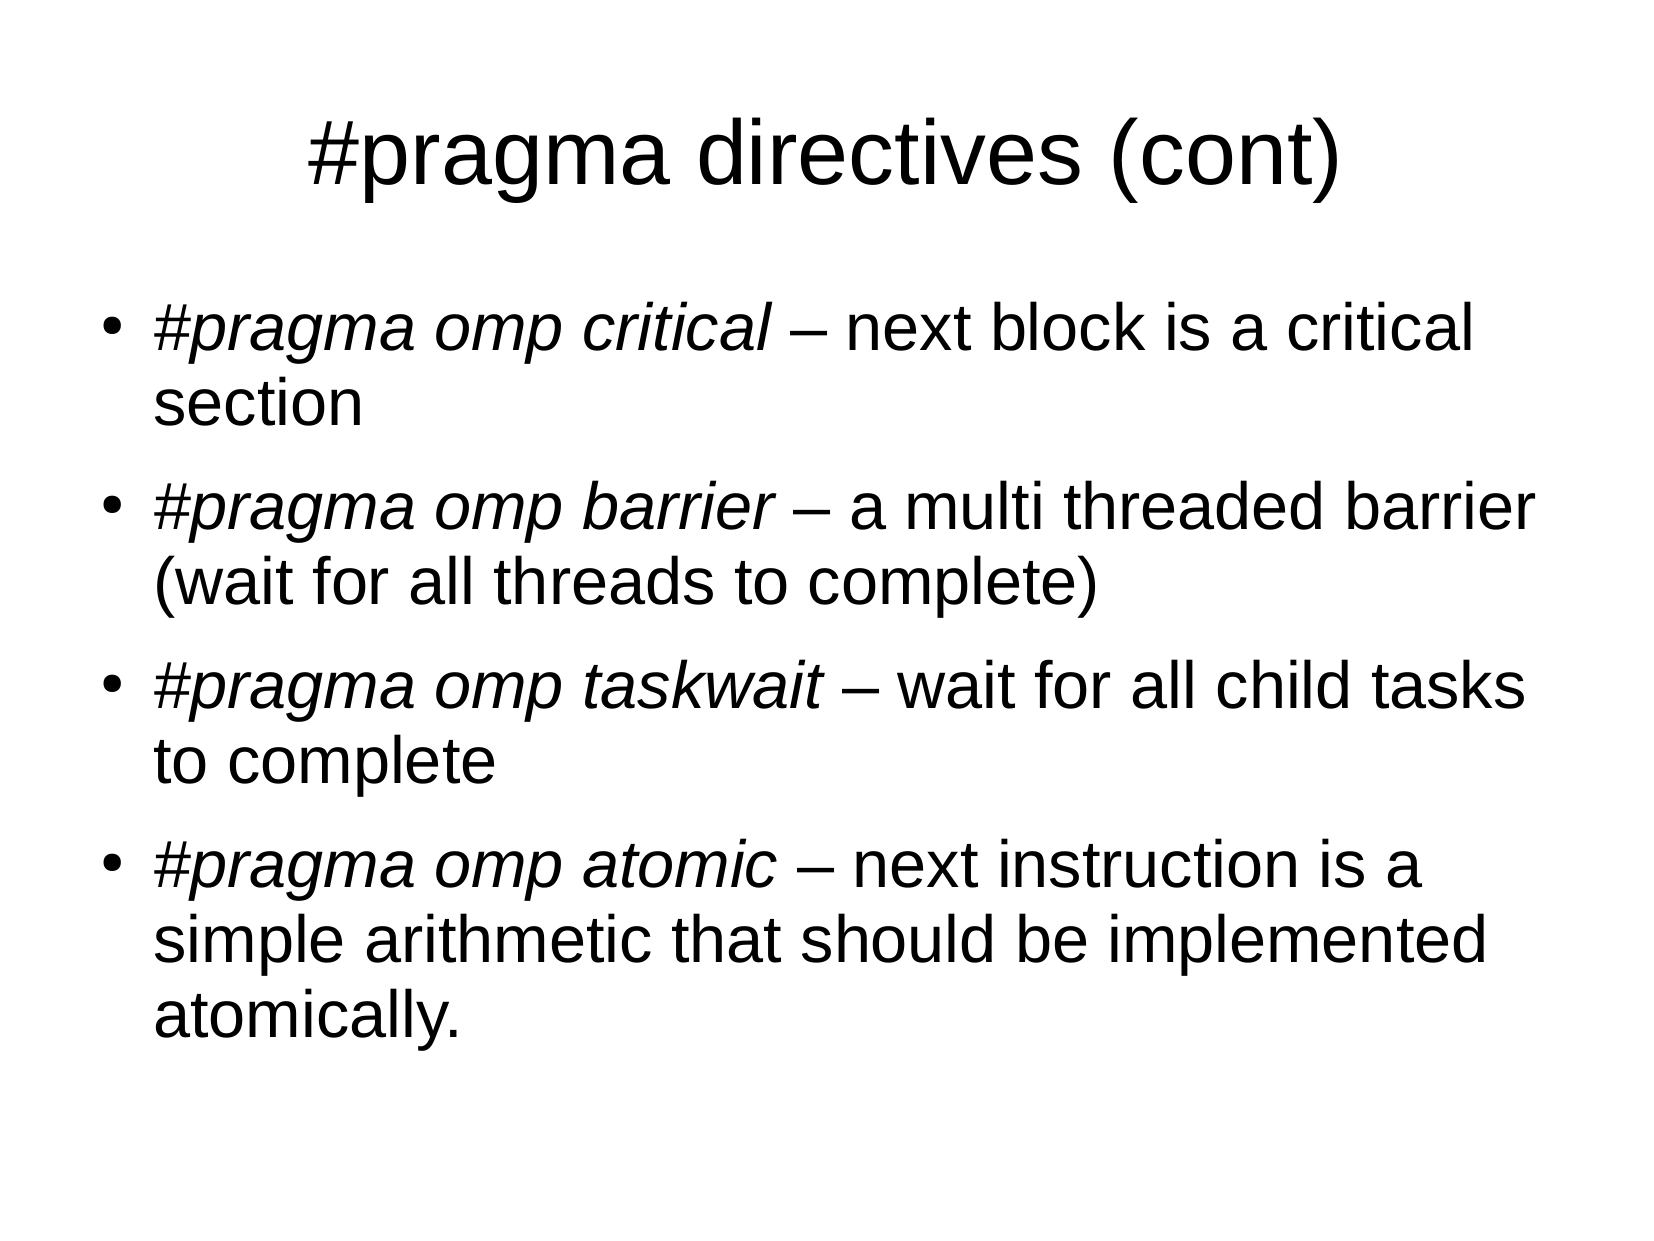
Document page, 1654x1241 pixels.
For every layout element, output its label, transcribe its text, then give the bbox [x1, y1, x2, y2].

list #pragma omp critical – next block is a critical section #pragma omp barrier – a multi threaded barrier (wait for all threads to complete) #pragma omp taskwait – wait for all child tasks to complete #pragma omp atomic – next instruction is a simple arithmetic that should be implemented atomically. [82, 290, 1571, 1109]
title #pragma directives (cont) [82, 49, 1571, 257]
